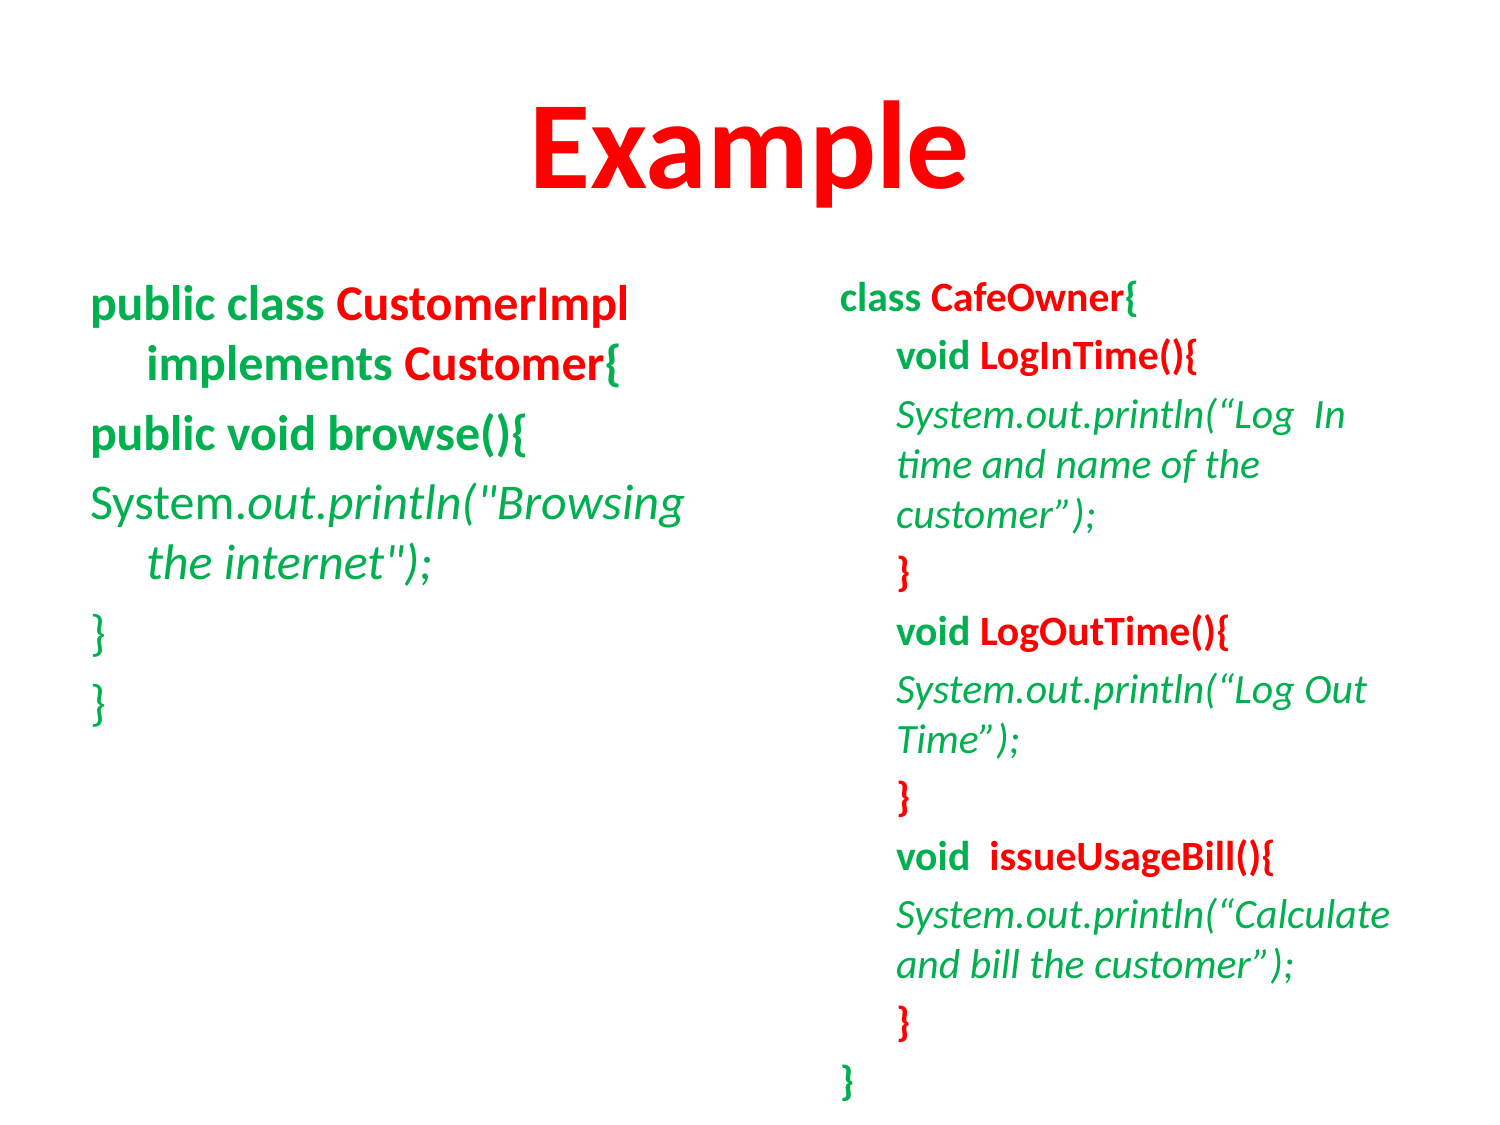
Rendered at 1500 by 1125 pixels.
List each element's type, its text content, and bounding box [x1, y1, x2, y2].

list public class CustomerImpl implements Customer{ public void browse(){ System.out.println("Browsing the internet"); } } [75, 262, 750, 1005]
text_box class CafeOwner{ void LogInTime(){ System.out.println(“Log In time and name of the customer”); } void LogOutTime(){ System.out.println(“Log Out Time”); } void issueUsageBill(){ System.out.println(“Calculate and bill the customer”); } } [824, 262, 1438, 1005]
title Example [75, 45, 1425, 233]
